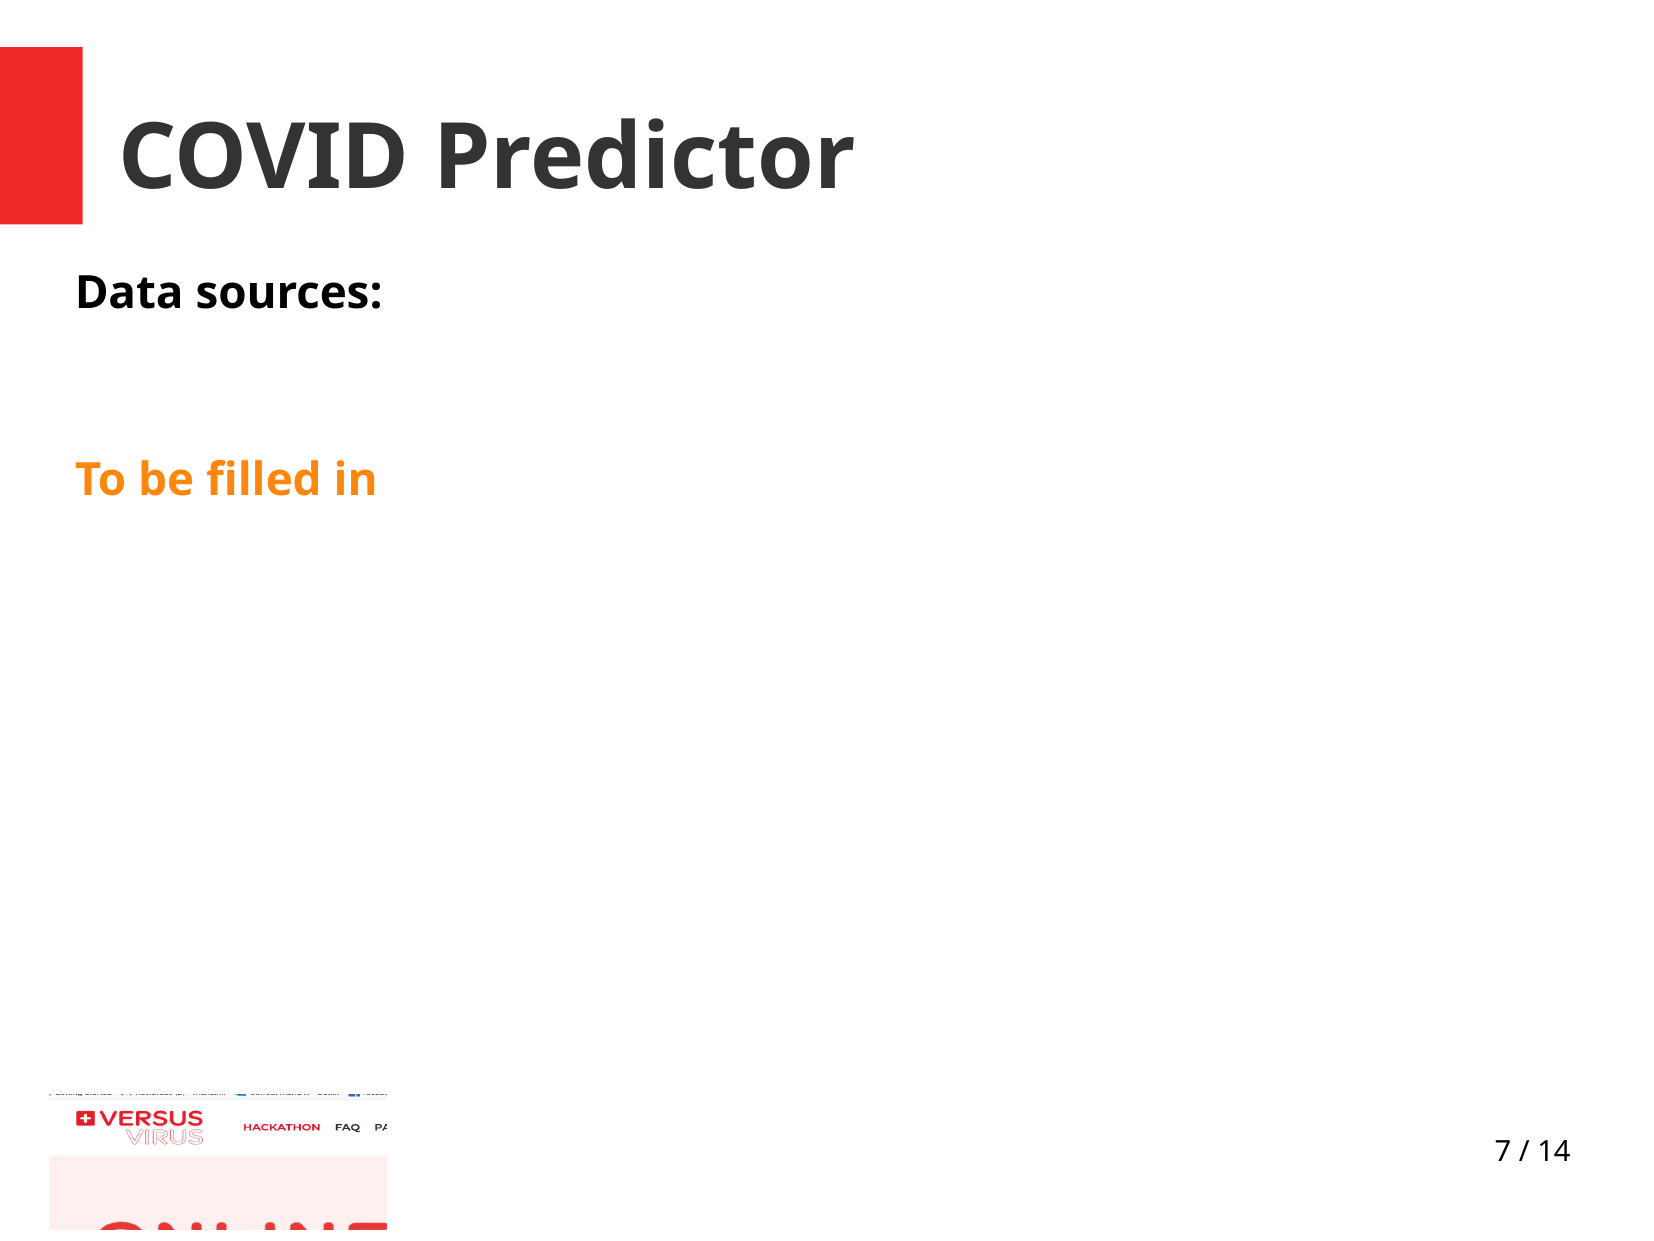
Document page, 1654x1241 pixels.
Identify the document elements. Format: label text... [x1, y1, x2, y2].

title COVID Predictor [118, 49, 1571, 251]
picture [49, 1094, 387, 1230]
text_box Data sources: To be filled in [60, 251, 1581, 517]
